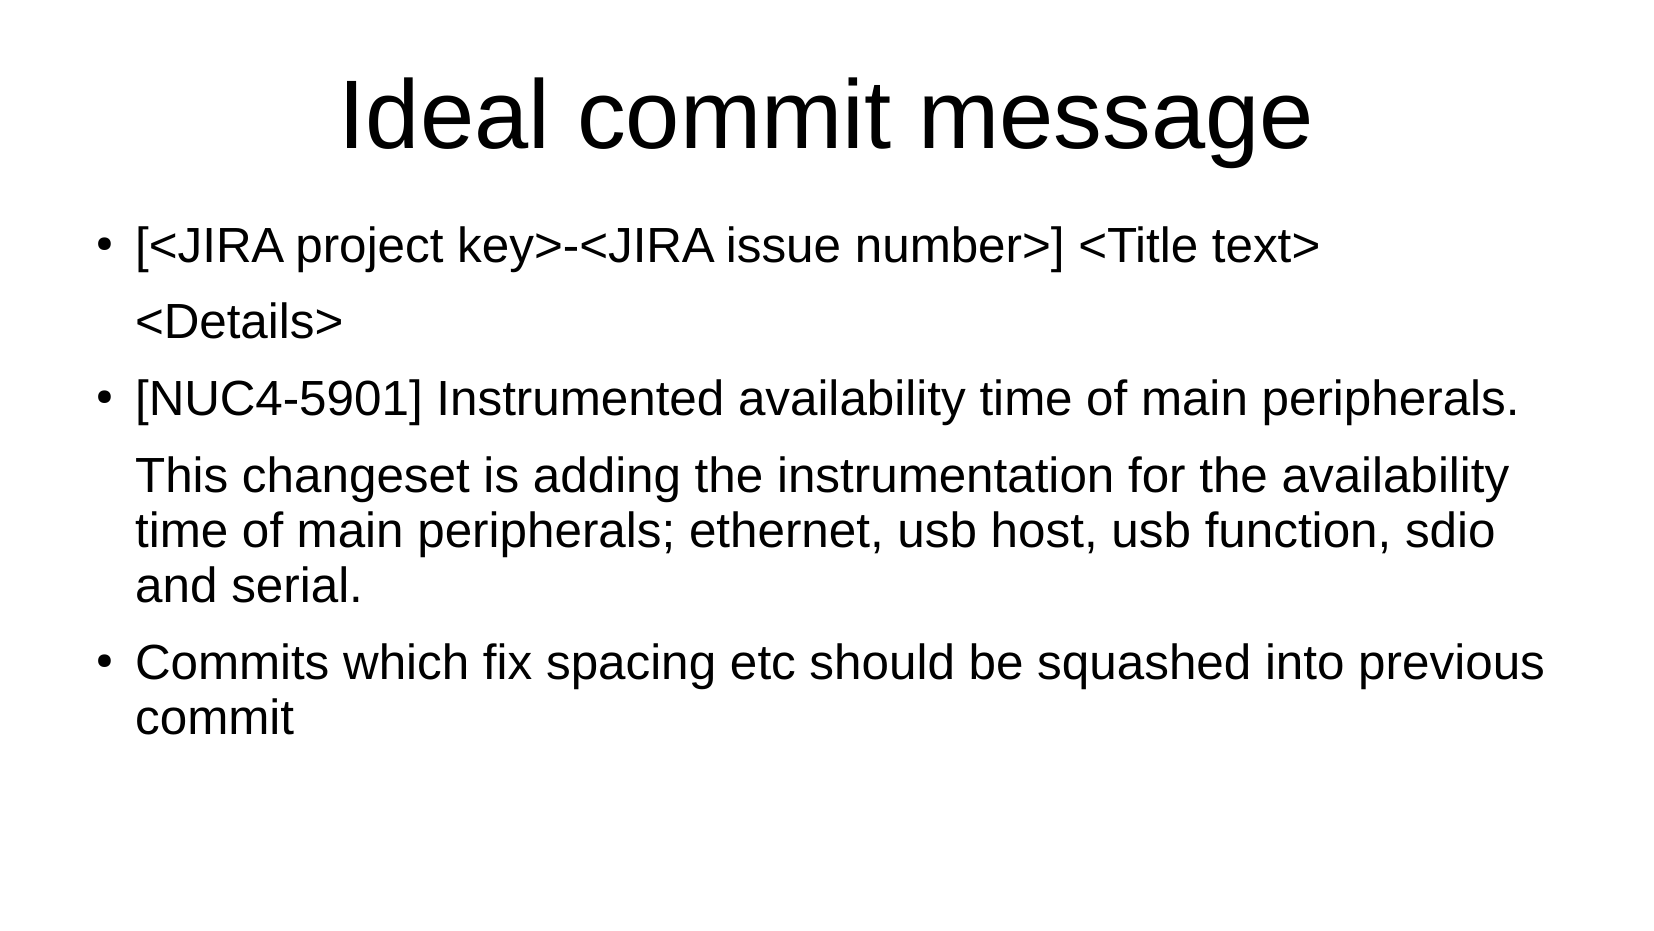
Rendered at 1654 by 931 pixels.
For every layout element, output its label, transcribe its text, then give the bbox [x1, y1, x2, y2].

list [<JIRA project key>-<JIRA issue number>] <Title text> <Details> [NUC4-5901] Instrumented availability time of main peripherals. This changeset is adding the instrumentation for the availability time of main peripherals; ethernet, usb host, usb function, sdio and serial. Commits which fix spacing etc should be squashed into previous commit [82, 217, 1571, 757]
title Ideal commit message [82, 37, 1571, 193]
